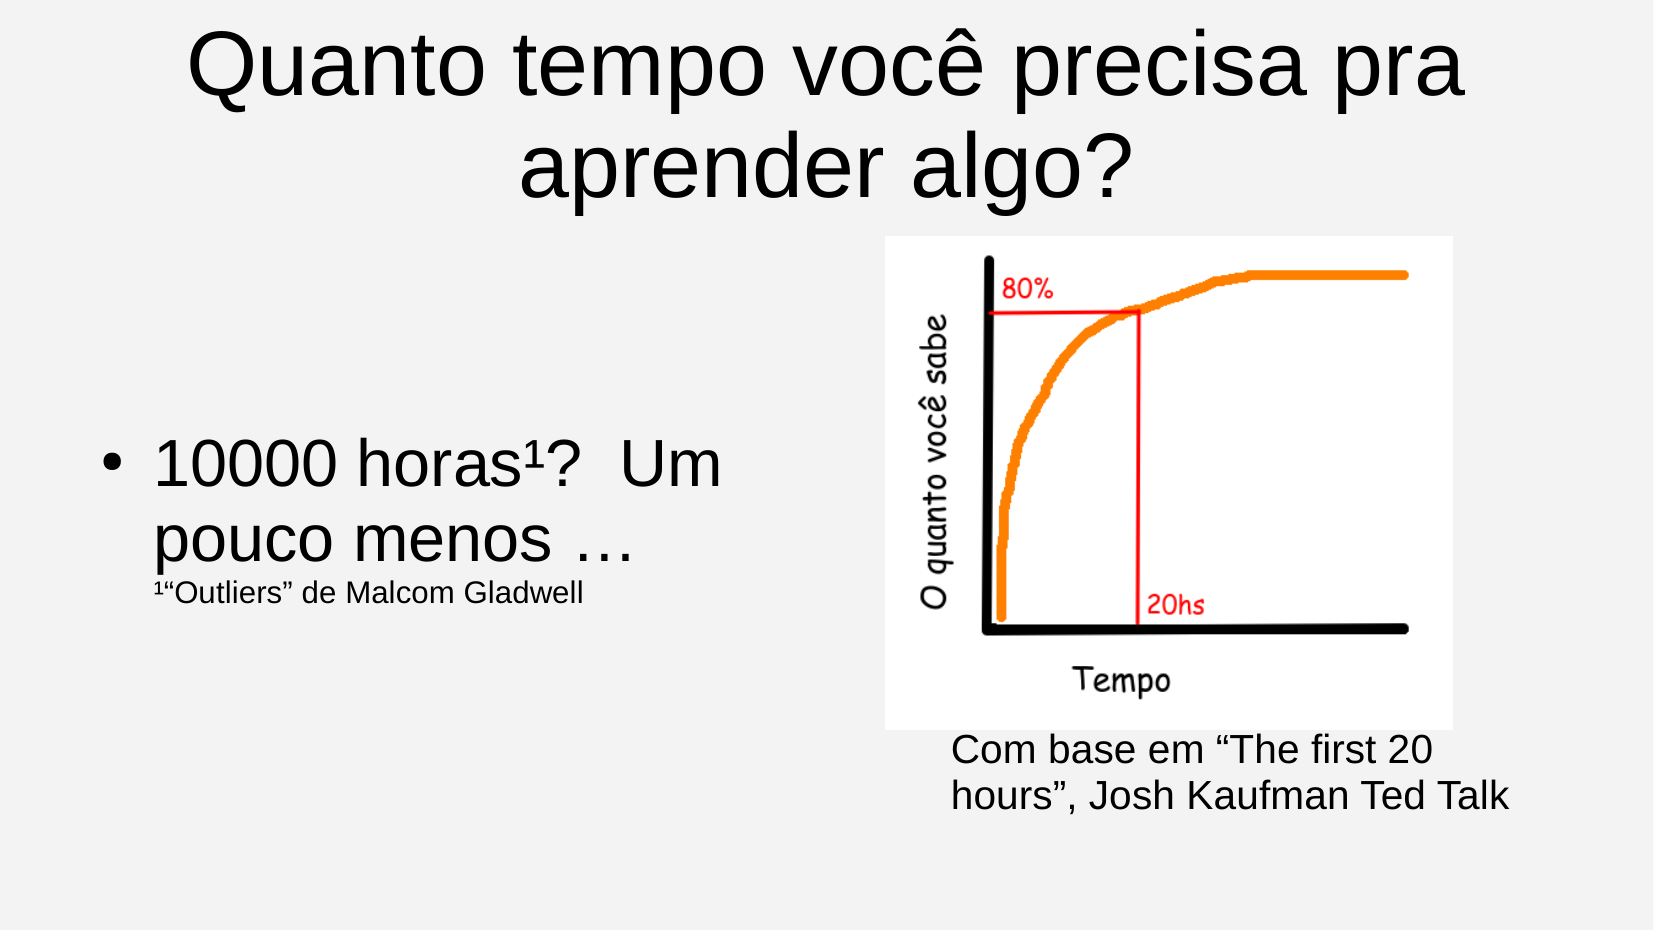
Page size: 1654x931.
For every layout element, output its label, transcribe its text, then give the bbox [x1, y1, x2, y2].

list Com base em “The first 20 hours”, Josh Kaufman Ted Talk [897, 259, 1518, 871]
list 10000 horas¹? Um pouco menos … ¹“Outliers” de Malcom Gladwell [82, 217, 809, 758]
title Quanto tempo você precisa pra aprender algo? [82, 12, 1571, 218]
picture [885, 236, 1453, 730]
